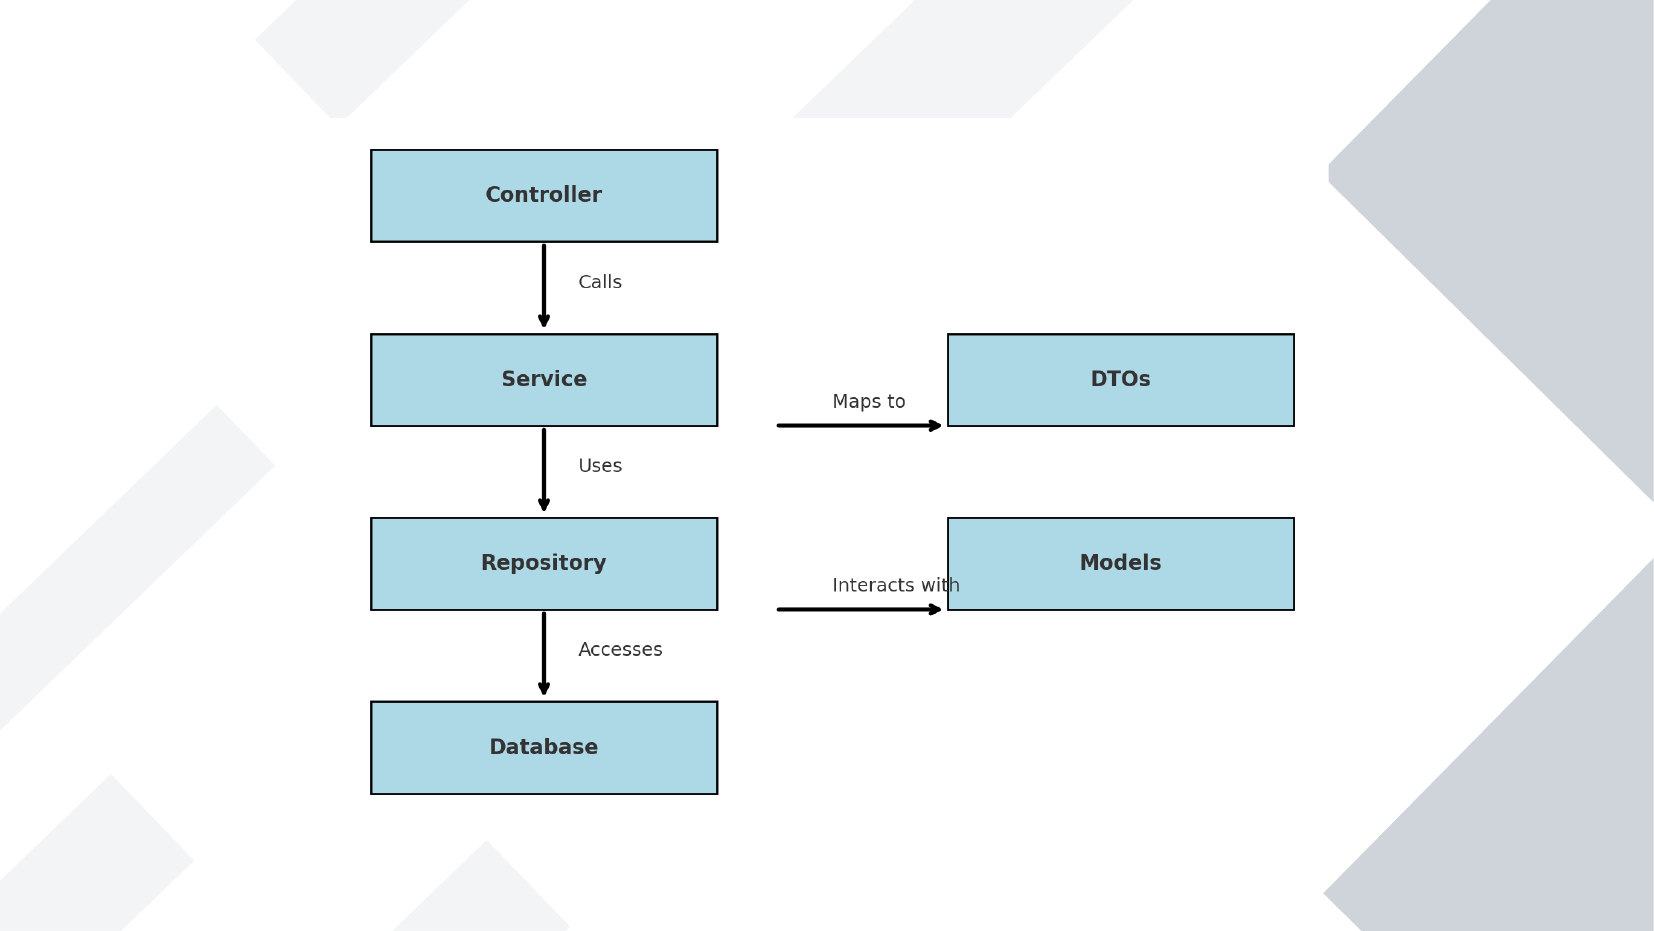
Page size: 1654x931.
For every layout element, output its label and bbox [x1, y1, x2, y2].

picture [324, 118, 1329, 827]
